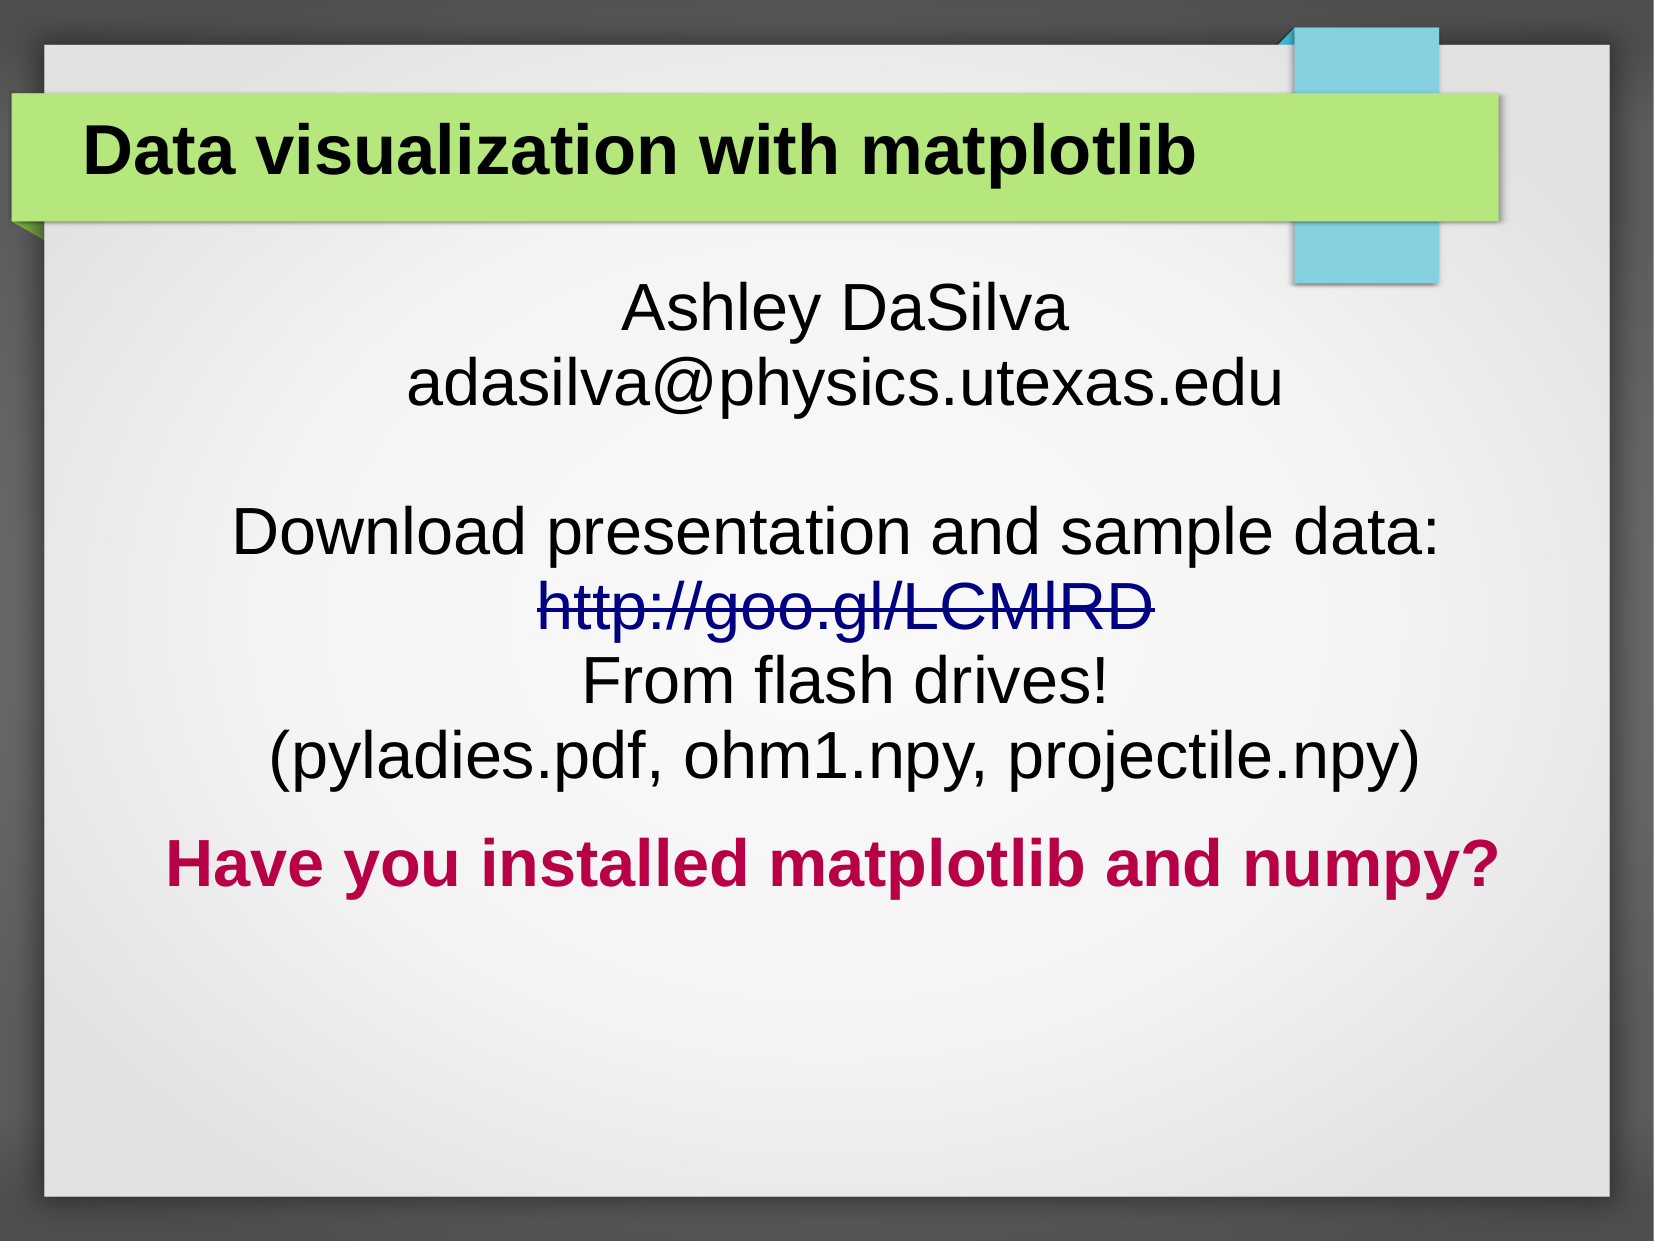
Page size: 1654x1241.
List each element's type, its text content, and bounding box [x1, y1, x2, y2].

picture [0, 0, 1654, 1241]
text_box Ashley DaSilva adasilva@physics.utexas.edu Download presentation and sample data: http://goo.gl/LCMlRD From flash drives! (pyladies.pdf, ohm1.npy, projectile.npy) [101, 269, 1591, 794]
text_box Have you installed matplotlib and numpy? [90, 780, 1579, 946]
title Data visualization with matplotlib [82, 47, 1571, 252]
